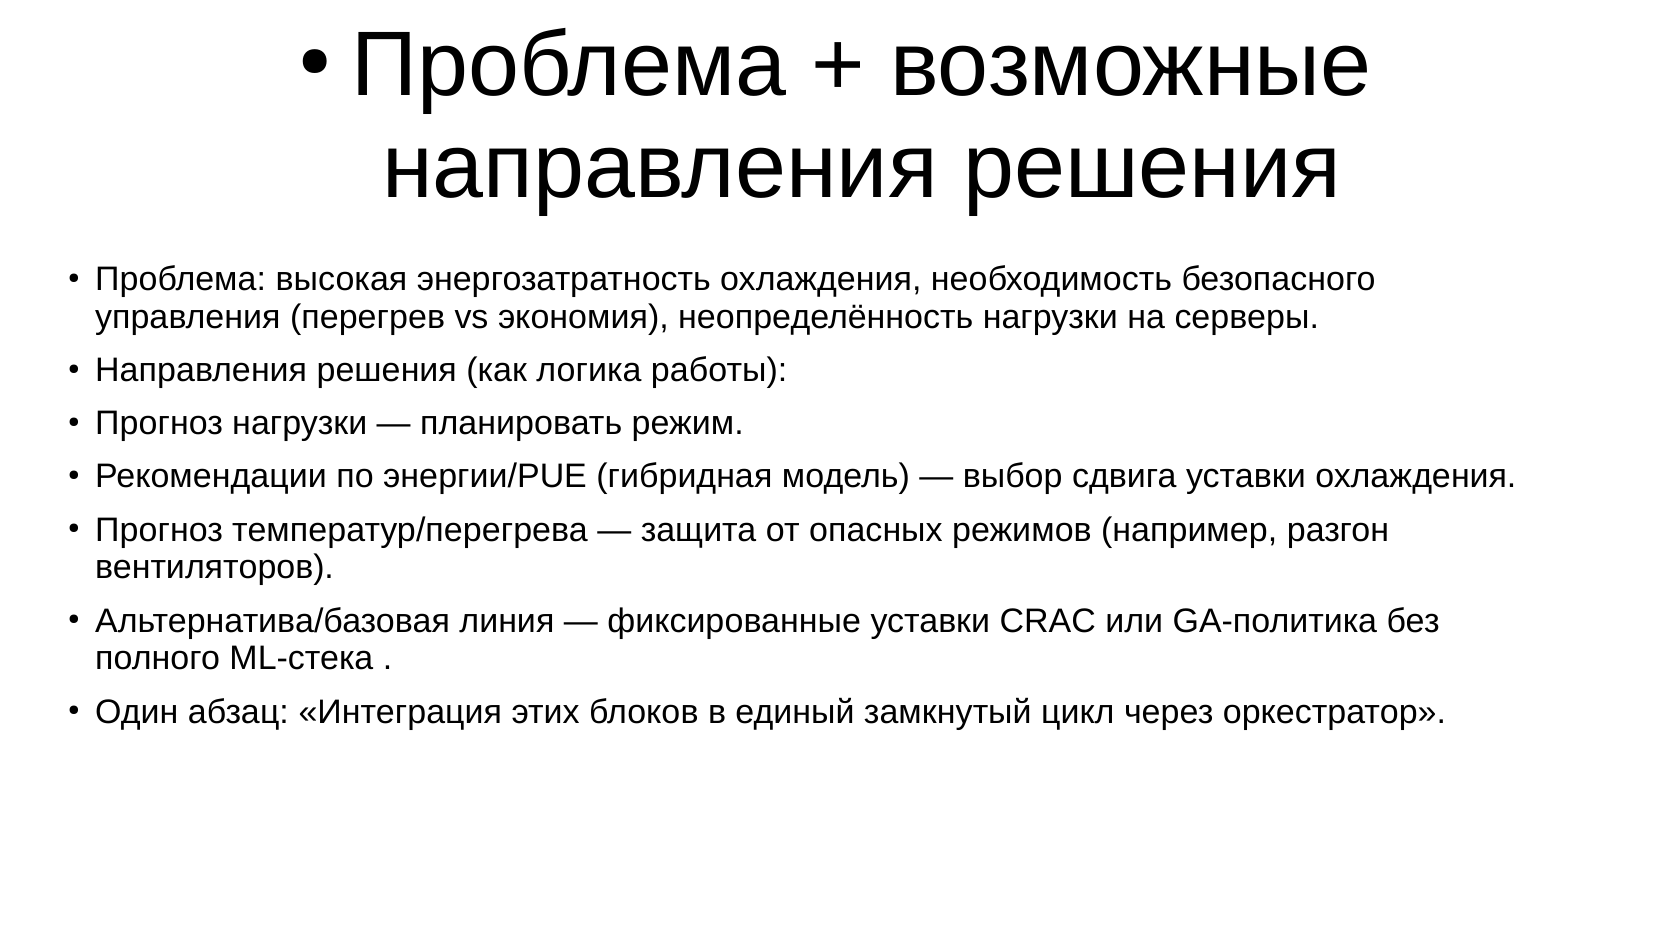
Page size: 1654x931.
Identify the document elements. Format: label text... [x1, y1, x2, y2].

list Проблема: высокая энергозатратность охлаждения, необходимость безопасного управления (перегрев vs экономия), неопределённость нагрузки на серверы. Направления решения (как логика работы): Прогноз нагрузки — планировать режим. Рекомендации по энергии/PUE (гибридная модель) — выбор сдвига уставки охлаждения. Прогноз температур/перегрева — защита от опасных режимов (например, разгон вентиляторов). Альтернатива/базовая линия — фиксированные уставки CRAC или GA-политика без полного ML-стека . Один абзац: «Интеграция этих блоков в единый замкнутый цикл через оркестратор». [59, 206, 1548, 747]
title Проблема + возможные направления решения [82, 12, 1571, 218]
